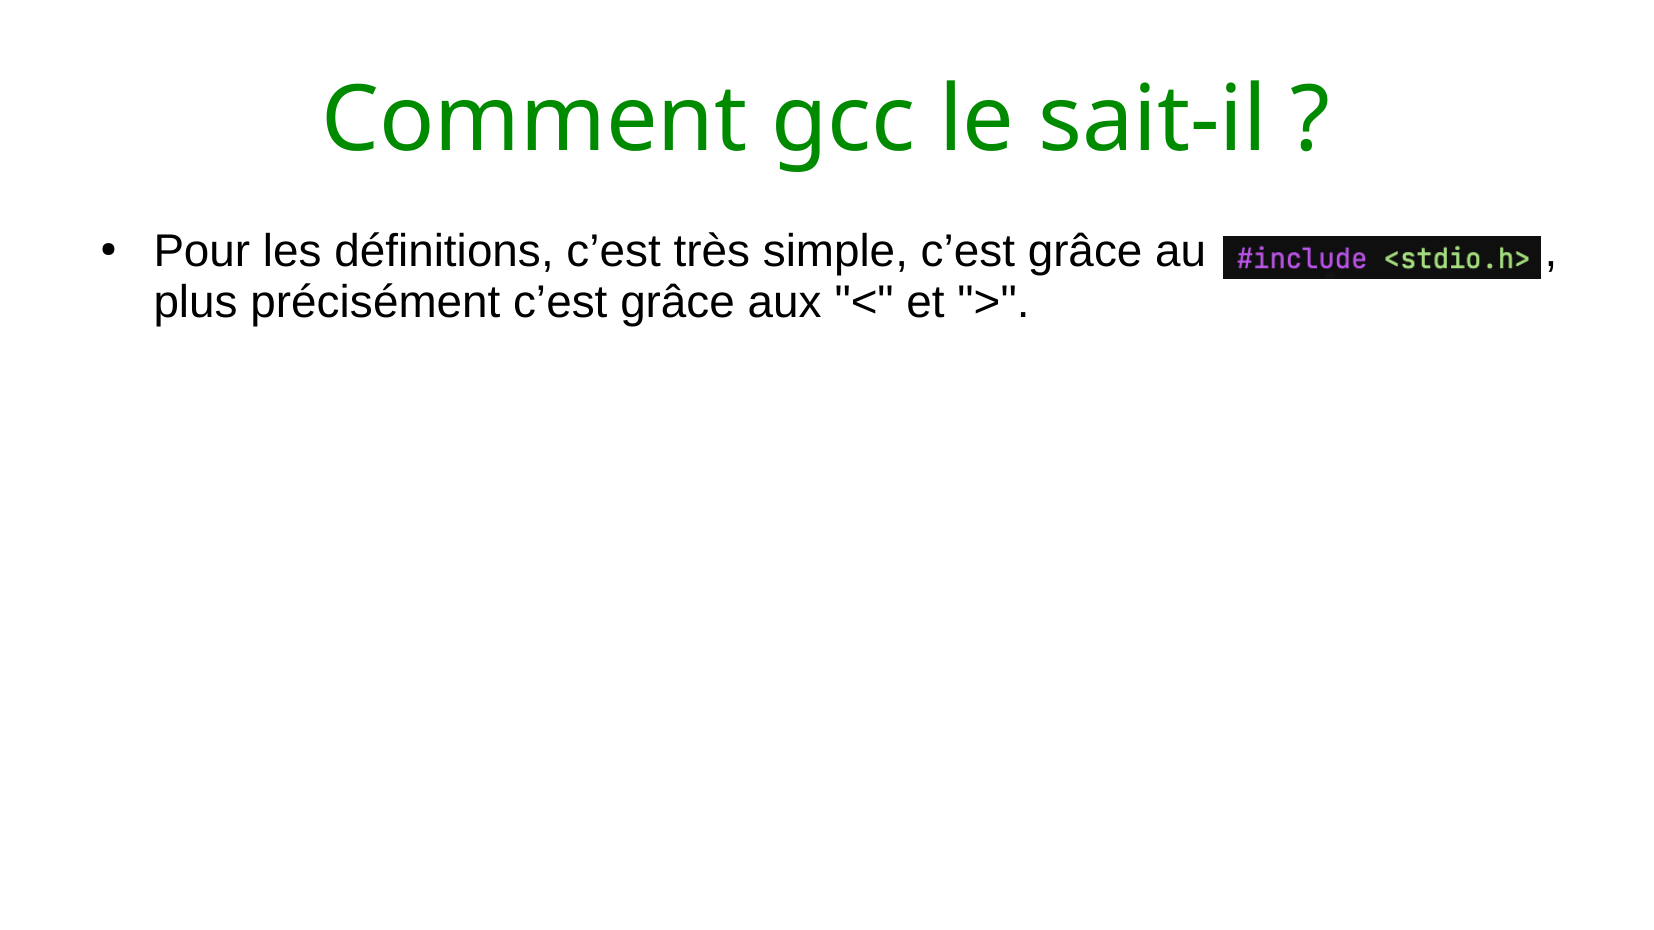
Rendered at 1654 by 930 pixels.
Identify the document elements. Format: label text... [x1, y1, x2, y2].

picture [1223, 236, 1541, 279]
title Comment gcc le sait-il ? [82, 37, 1571, 193]
list Pour les définitions, c’est très simple, c’est grâce au , plus précisément c’est grâce aux "<" et ">". [82, 224, 1571, 930]
